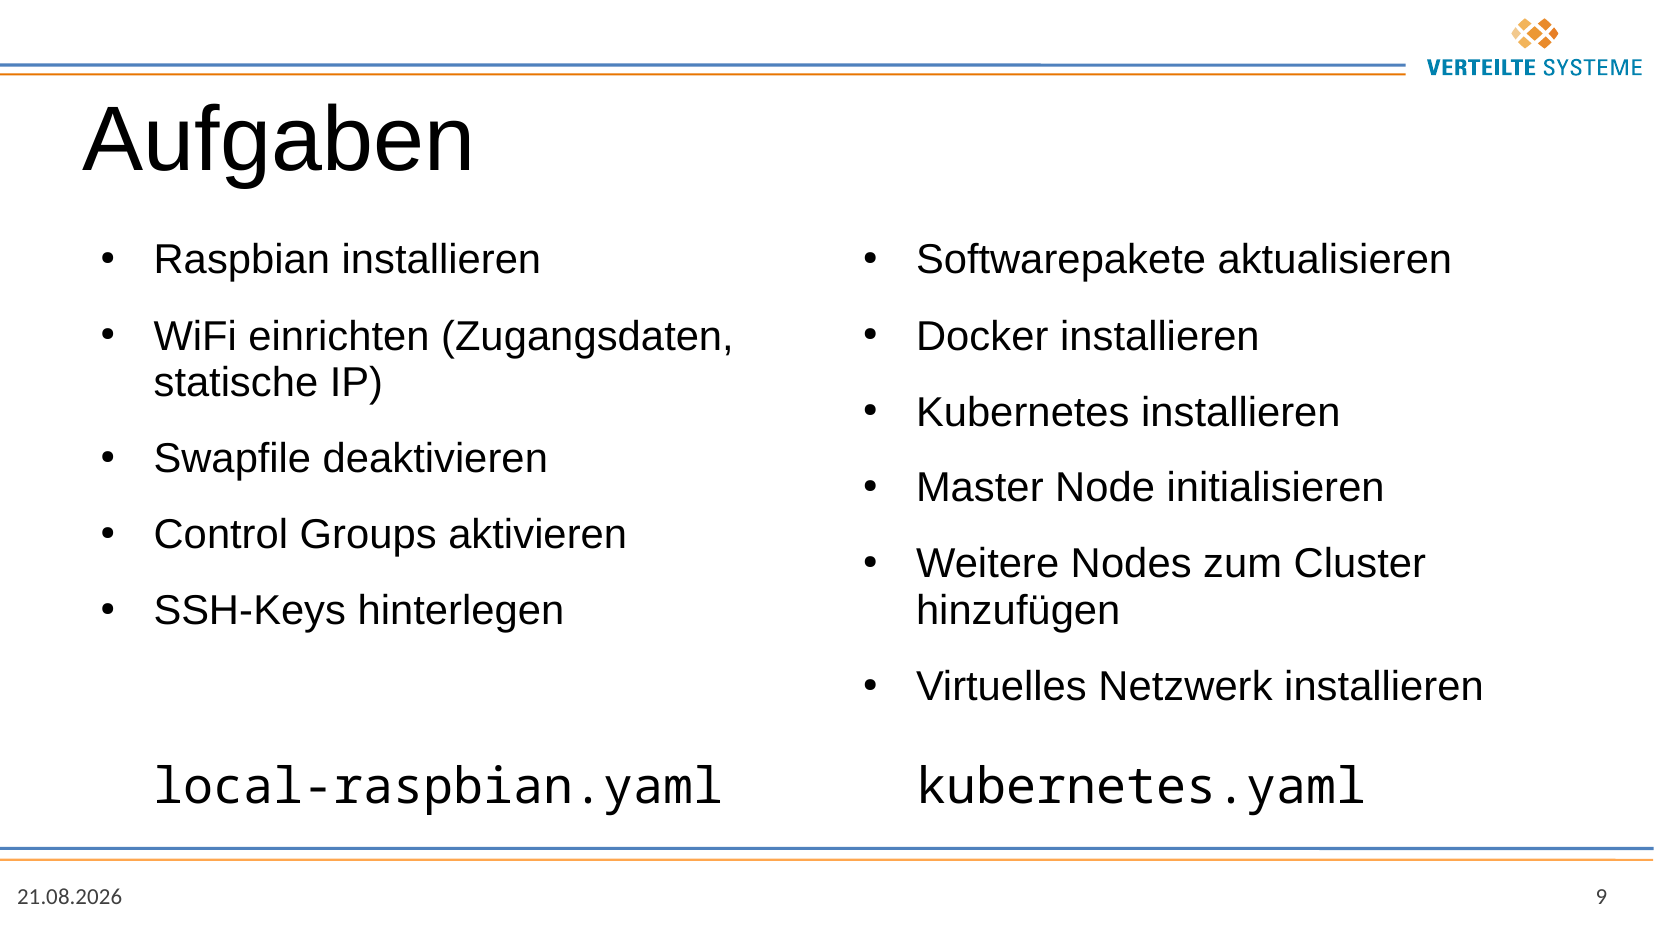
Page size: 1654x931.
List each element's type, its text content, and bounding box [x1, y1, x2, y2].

title Aufgaben [82, 60, 1571, 216]
list Softwarepakete aktualisieren Docker installieren Kubernetes installieren Master Node initialisieren Weitere Nodes zum Cluster hinzufügen Virtuelles Netzwerk installieren [845, 236, 1572, 463]
list local-raspbian.yaml [82, 750, 809, 840]
list Raspbian installieren WiFi einrichten (Zugangsdaten, statische IP) Swapfile deaktivieren Control Groups aktivieren SSH-Keys hinterlegen [82, 236, 809, 463]
list kubernetes.yaml [845, 750, 1572, 840]
